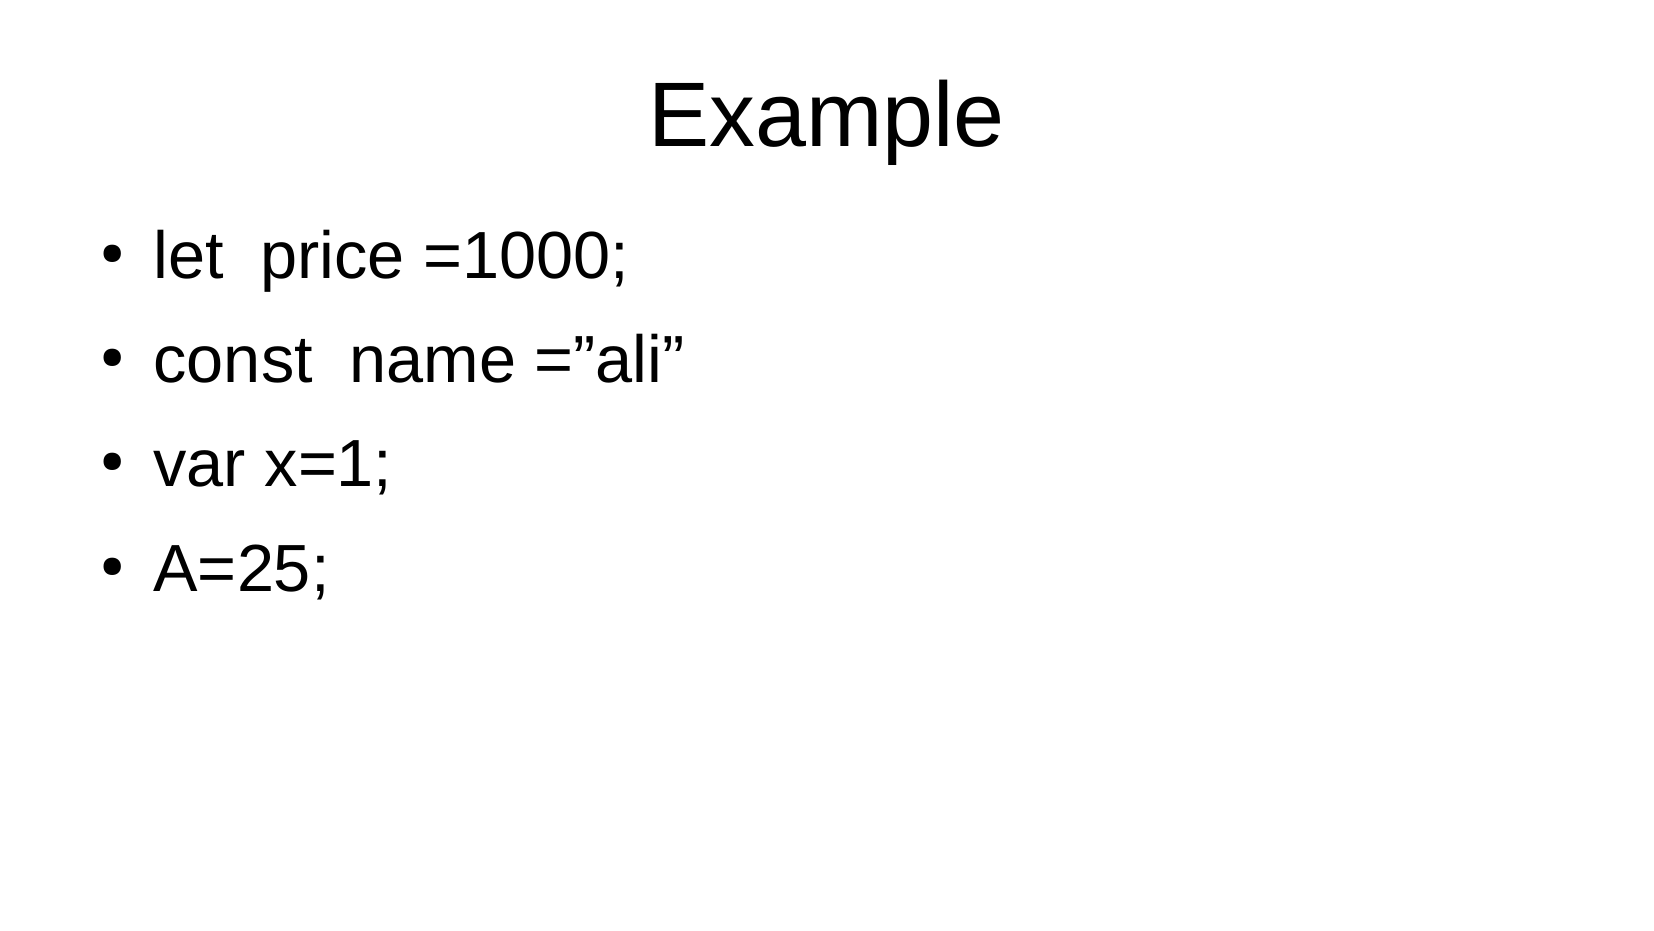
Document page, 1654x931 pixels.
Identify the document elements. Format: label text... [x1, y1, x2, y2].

list let price =1000; const name =”ali” var x=1; A=25; [82, 217, 1571, 758]
title Example [82, 37, 1571, 193]
